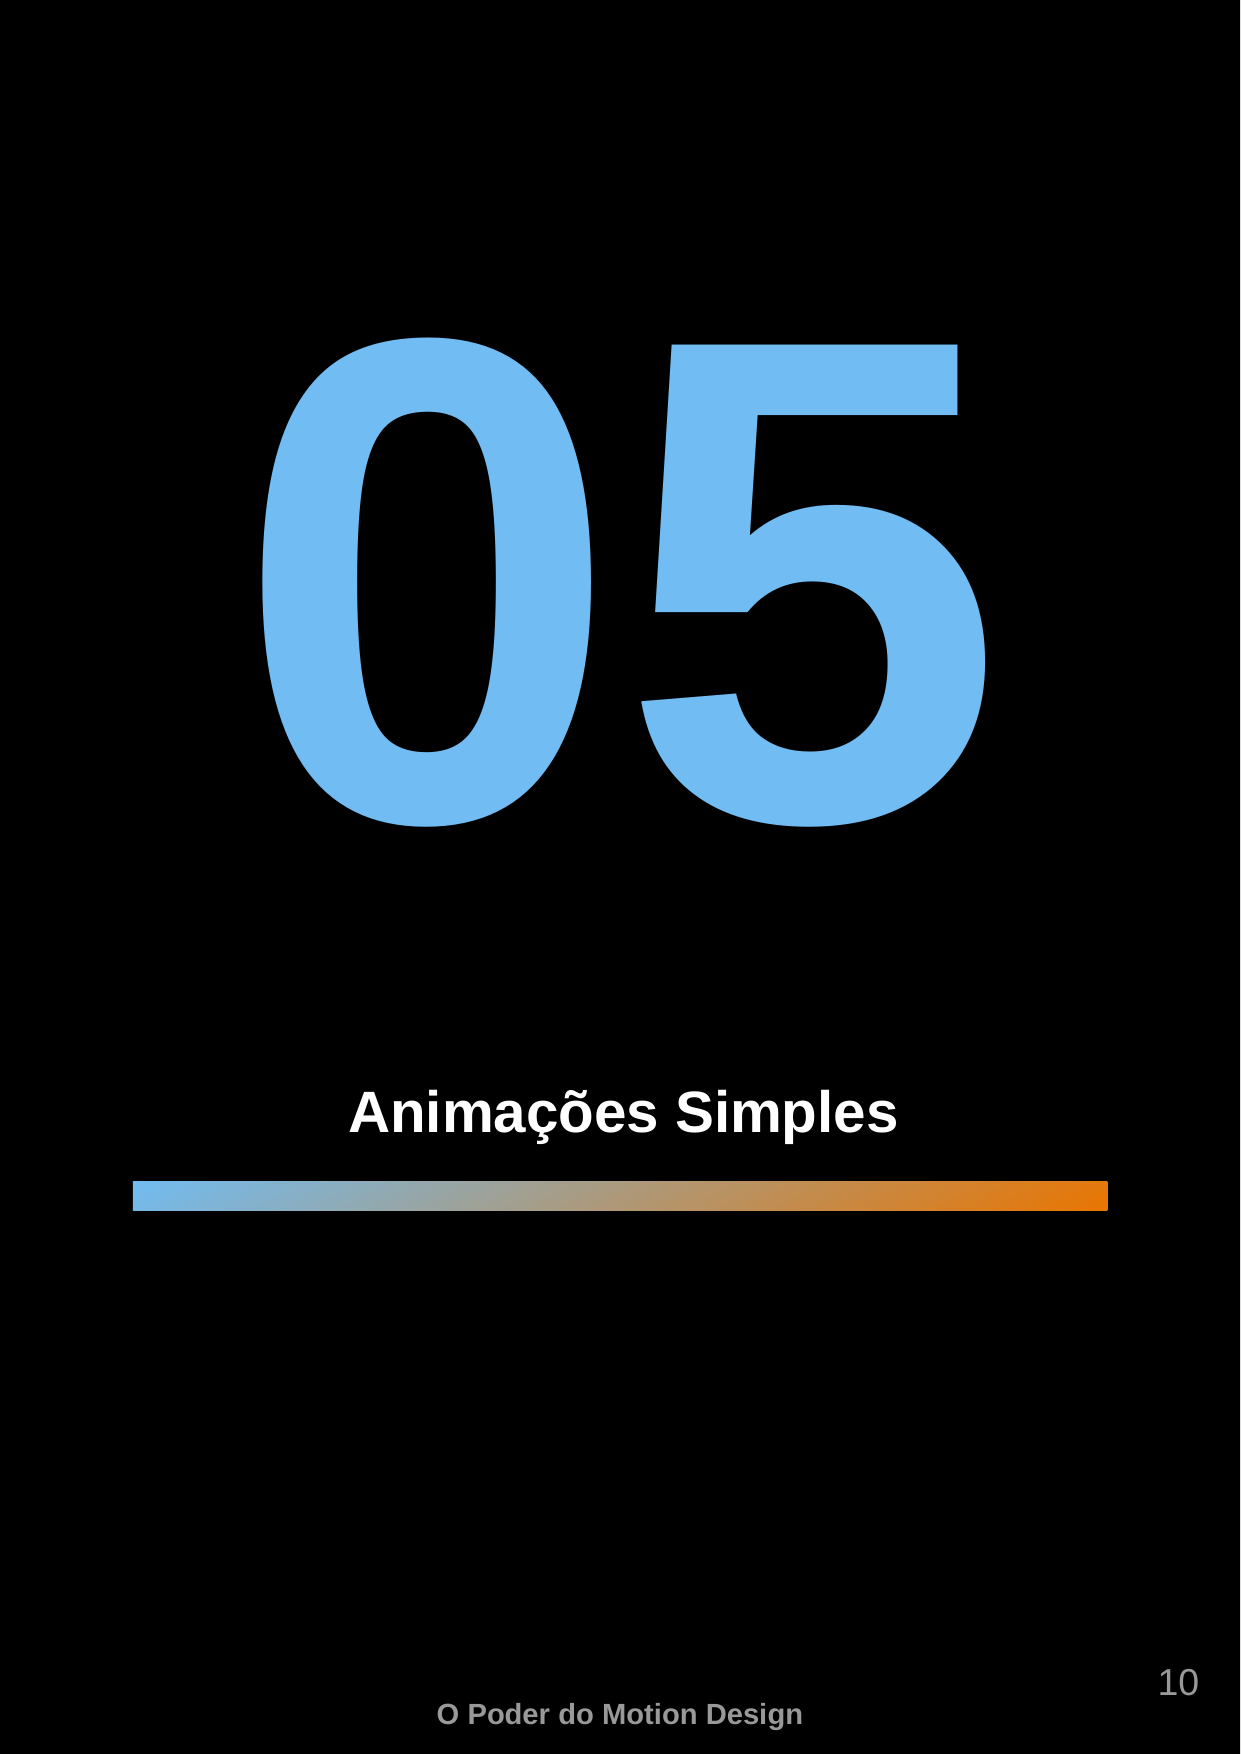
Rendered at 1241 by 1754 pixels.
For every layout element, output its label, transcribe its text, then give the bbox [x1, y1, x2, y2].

text_box 05 [221, 187, 1020, 975]
text_box Animações Simples [317, 1072, 923, 1170]
text_box [0, 0, 1241, 1754]
text_box O Poder do Motion Design [421, 1690, 819, 1739]
text_box 10 [1142, 1653, 1215, 1711]
